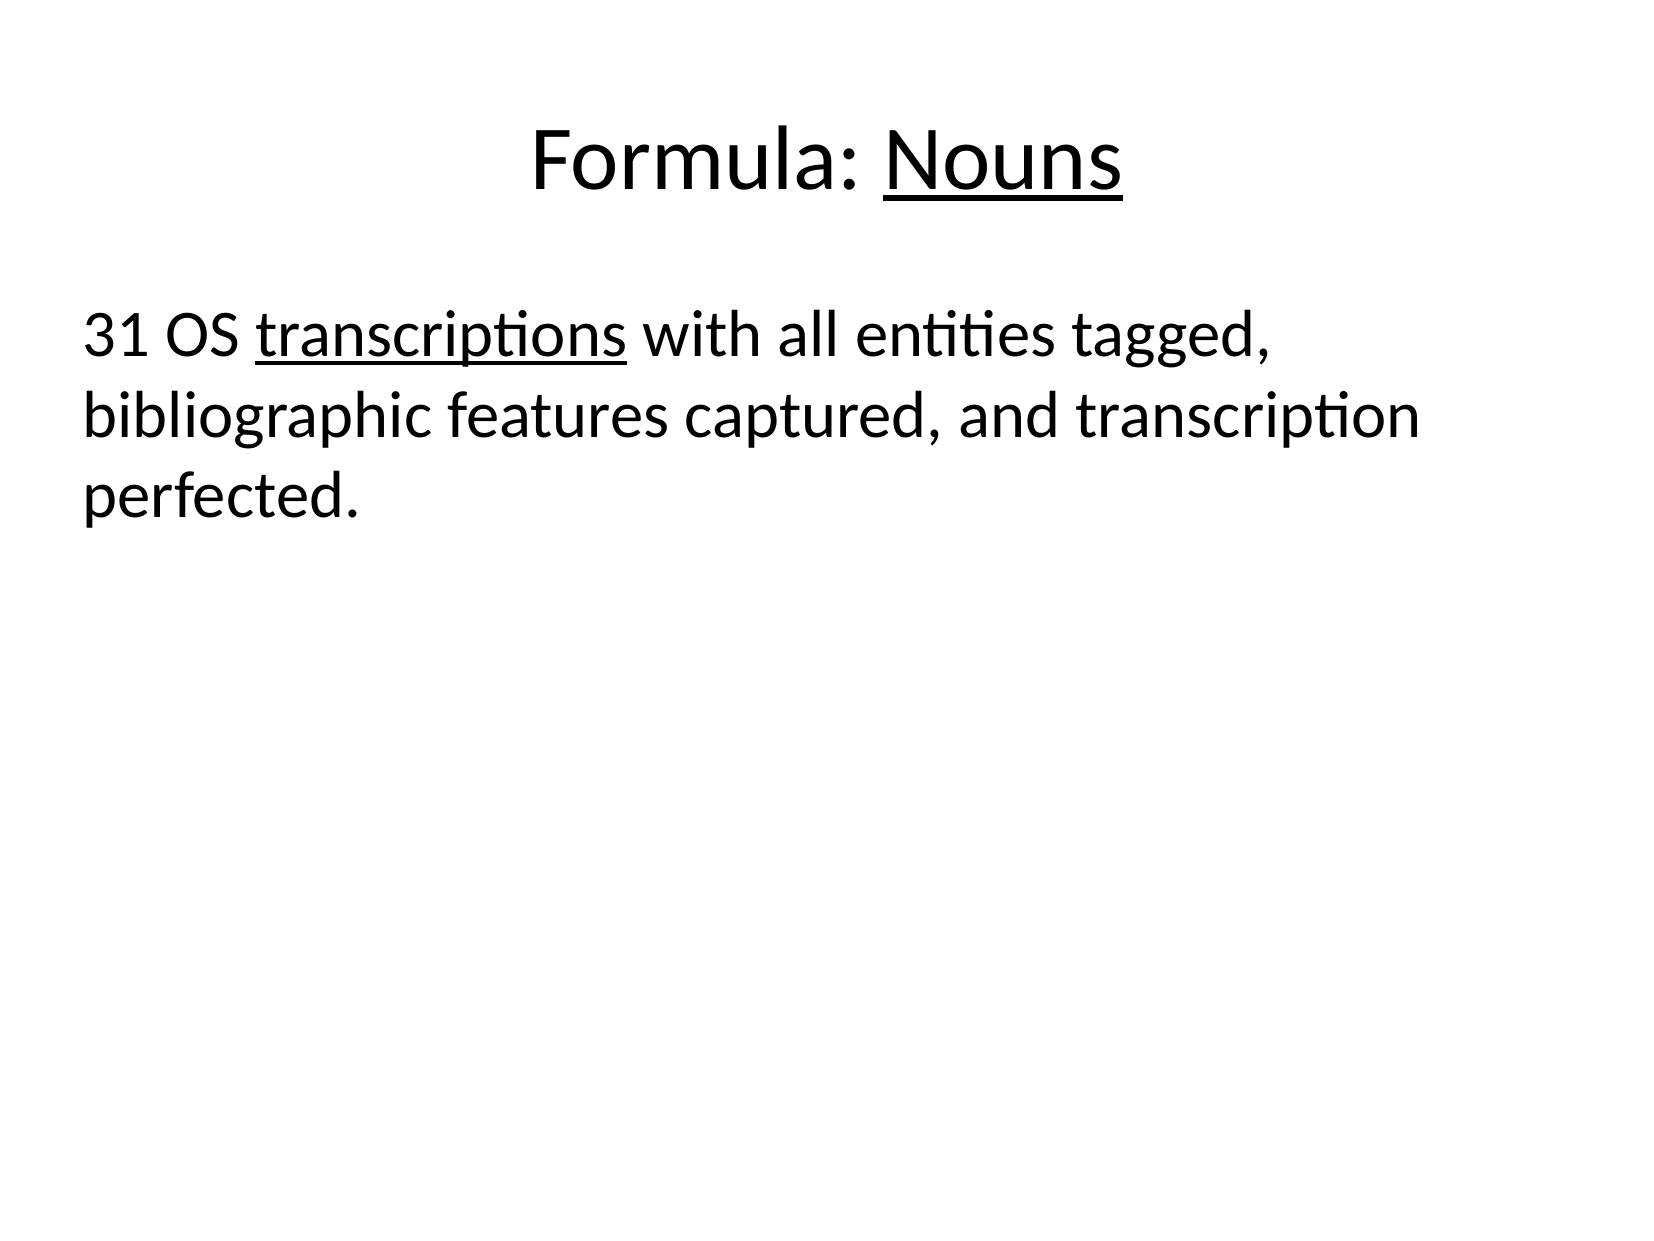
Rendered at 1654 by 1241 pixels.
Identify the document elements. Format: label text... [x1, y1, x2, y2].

list 31 OS transcriptions with all entities tagged, bibliographic features captured, and transcription perfected. [82, 290, 1571, 1010]
title Formula: Nouns [82, 49, 1571, 257]
